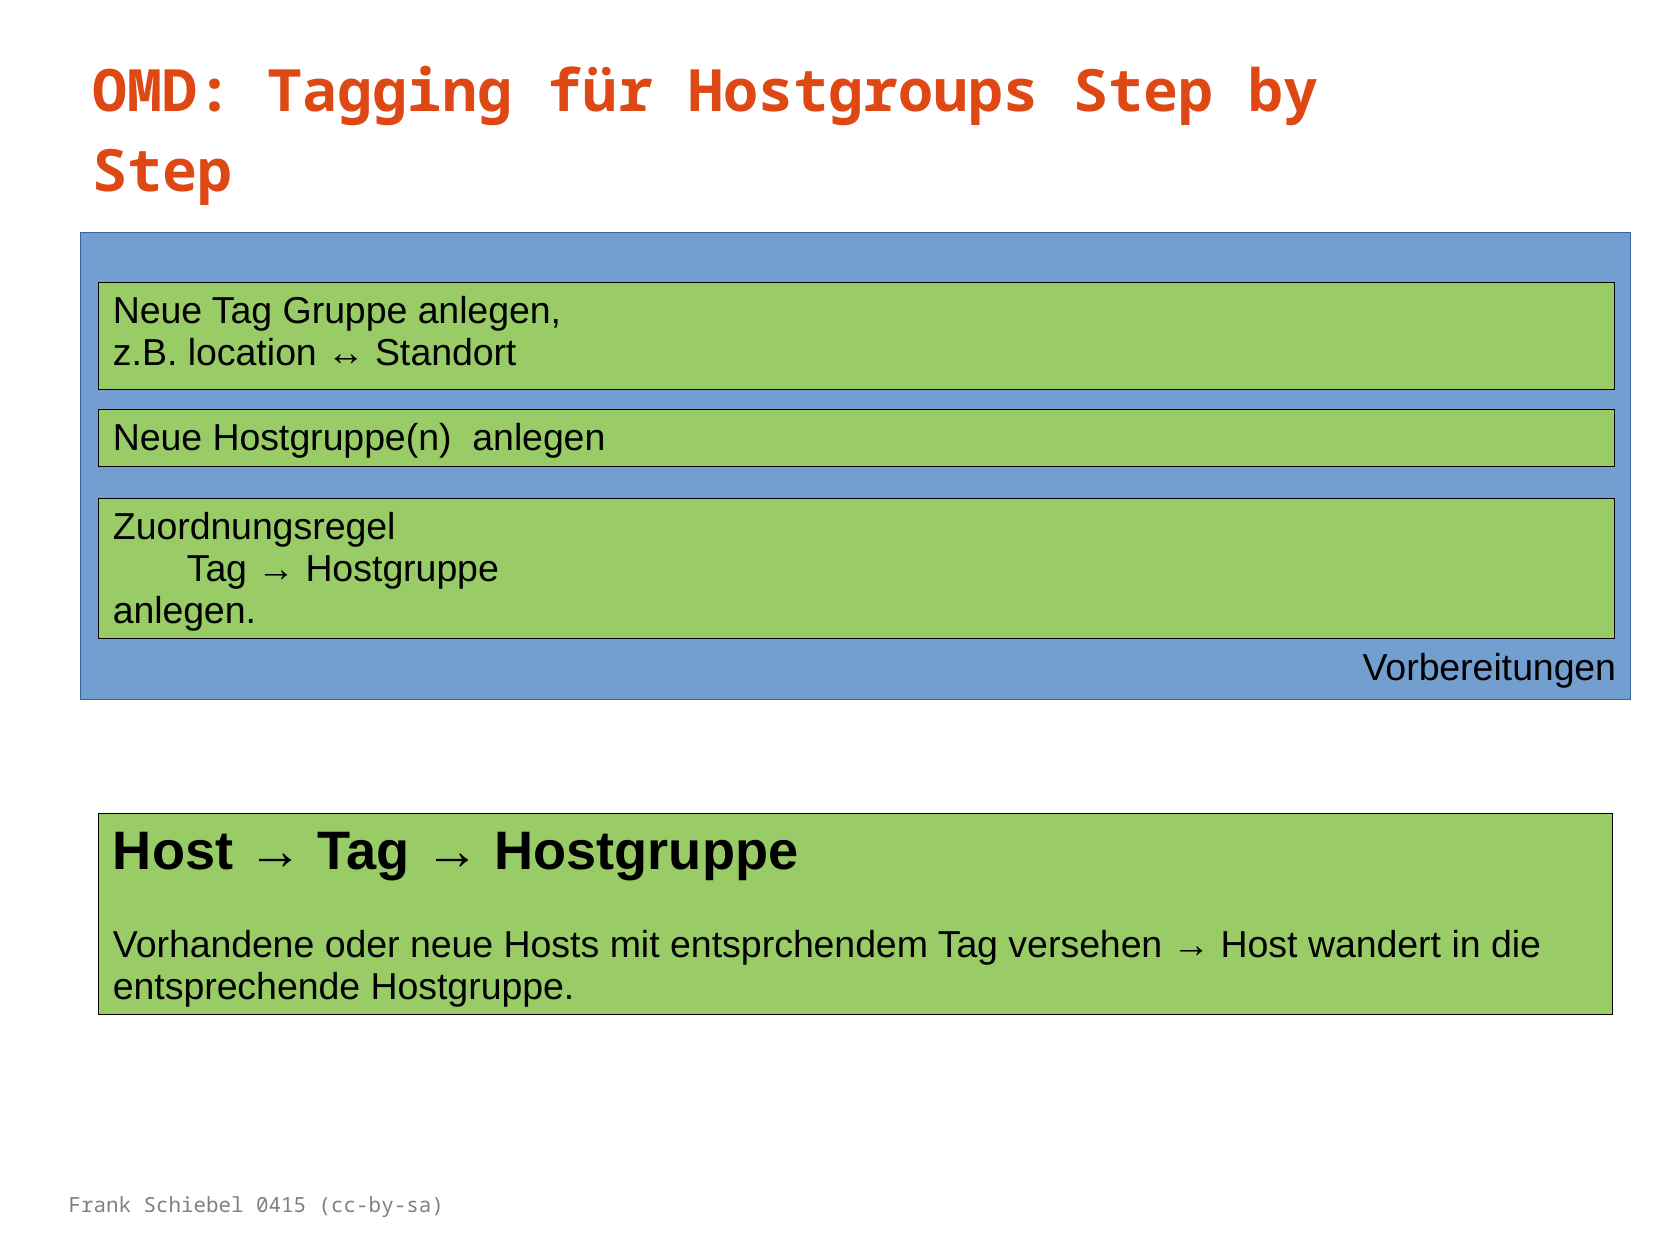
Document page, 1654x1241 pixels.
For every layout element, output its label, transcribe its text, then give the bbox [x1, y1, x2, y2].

text_box Zuordnungsregel Tag → Hostgruppe anlegen. [98, 498, 1615, 639]
text_box [80, 232, 1631, 700]
text_box Neue Hostgruppe(n) anlegen [98, 409, 1615, 467]
text_box Host → Tag → Hostgruppe Vorhandene oder neue Hosts mit entsprchendem Tag versehen → Host wandert in die entsprechende Hostgruppe. [98, 813, 1613, 1015]
text_box Neue Tag Gruppe anlegen, z.B. location ↔ Standort [98, 282, 1615, 390]
text_box OMD: Tagging für Hostgroups Step by Step [78, 42, 1449, 117]
text_box Vorbereitungen [1347, 638, 1631, 696]
